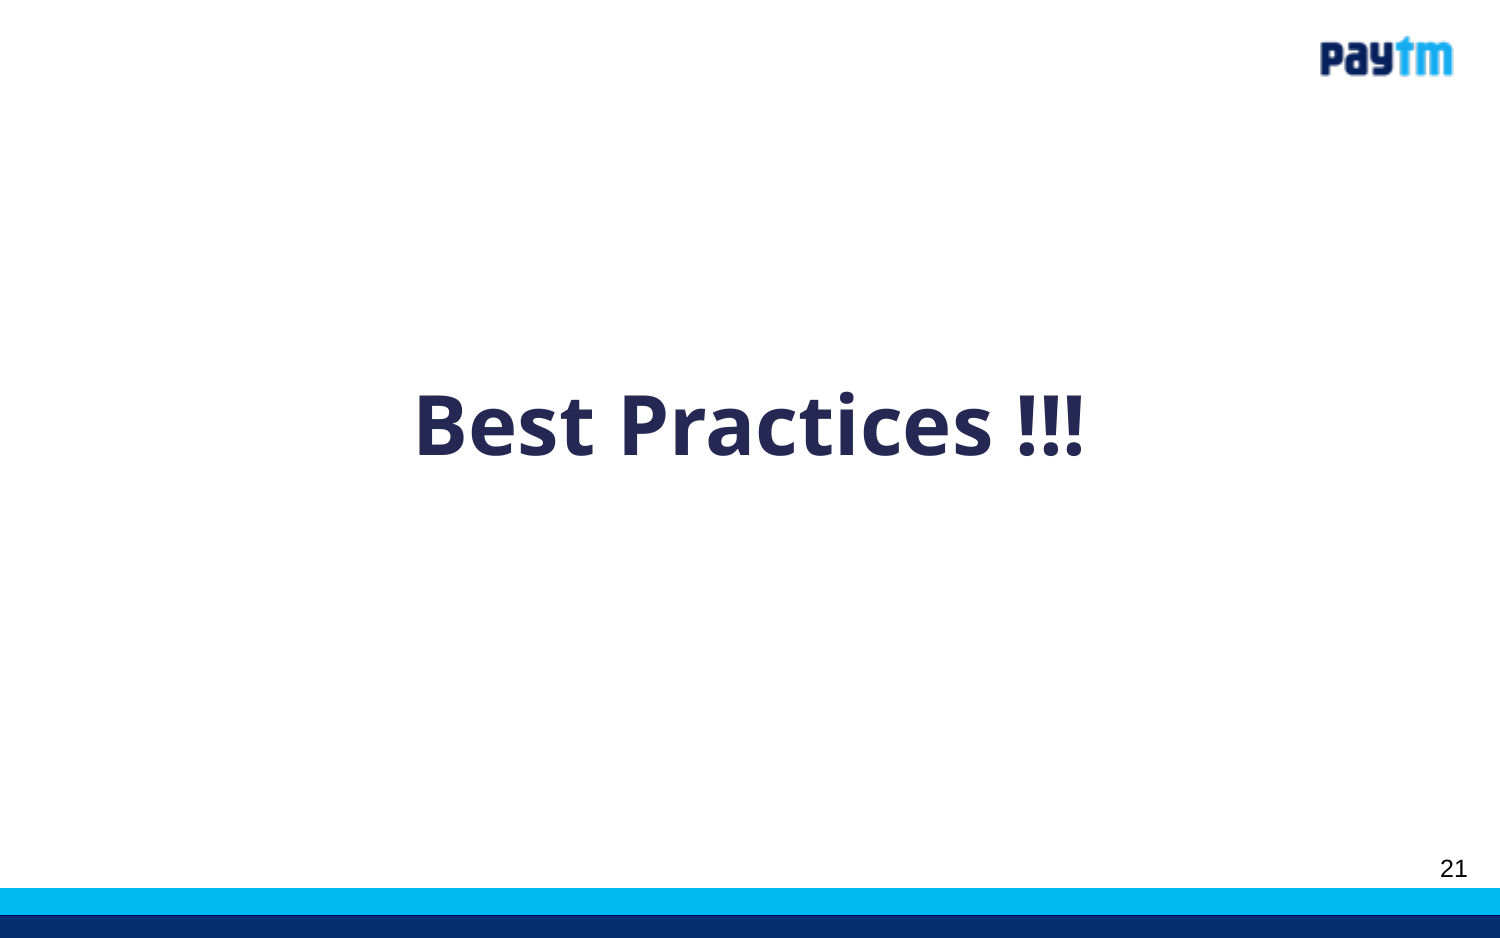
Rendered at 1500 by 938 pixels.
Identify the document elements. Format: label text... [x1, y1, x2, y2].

picture [1319, 33, 1456, 79]
picture [0, 916, 1500, 938]
title Best Practices !!! [75, 72, 1425, 772]
slide_number 1 [1383, 845, 1484, 891]
